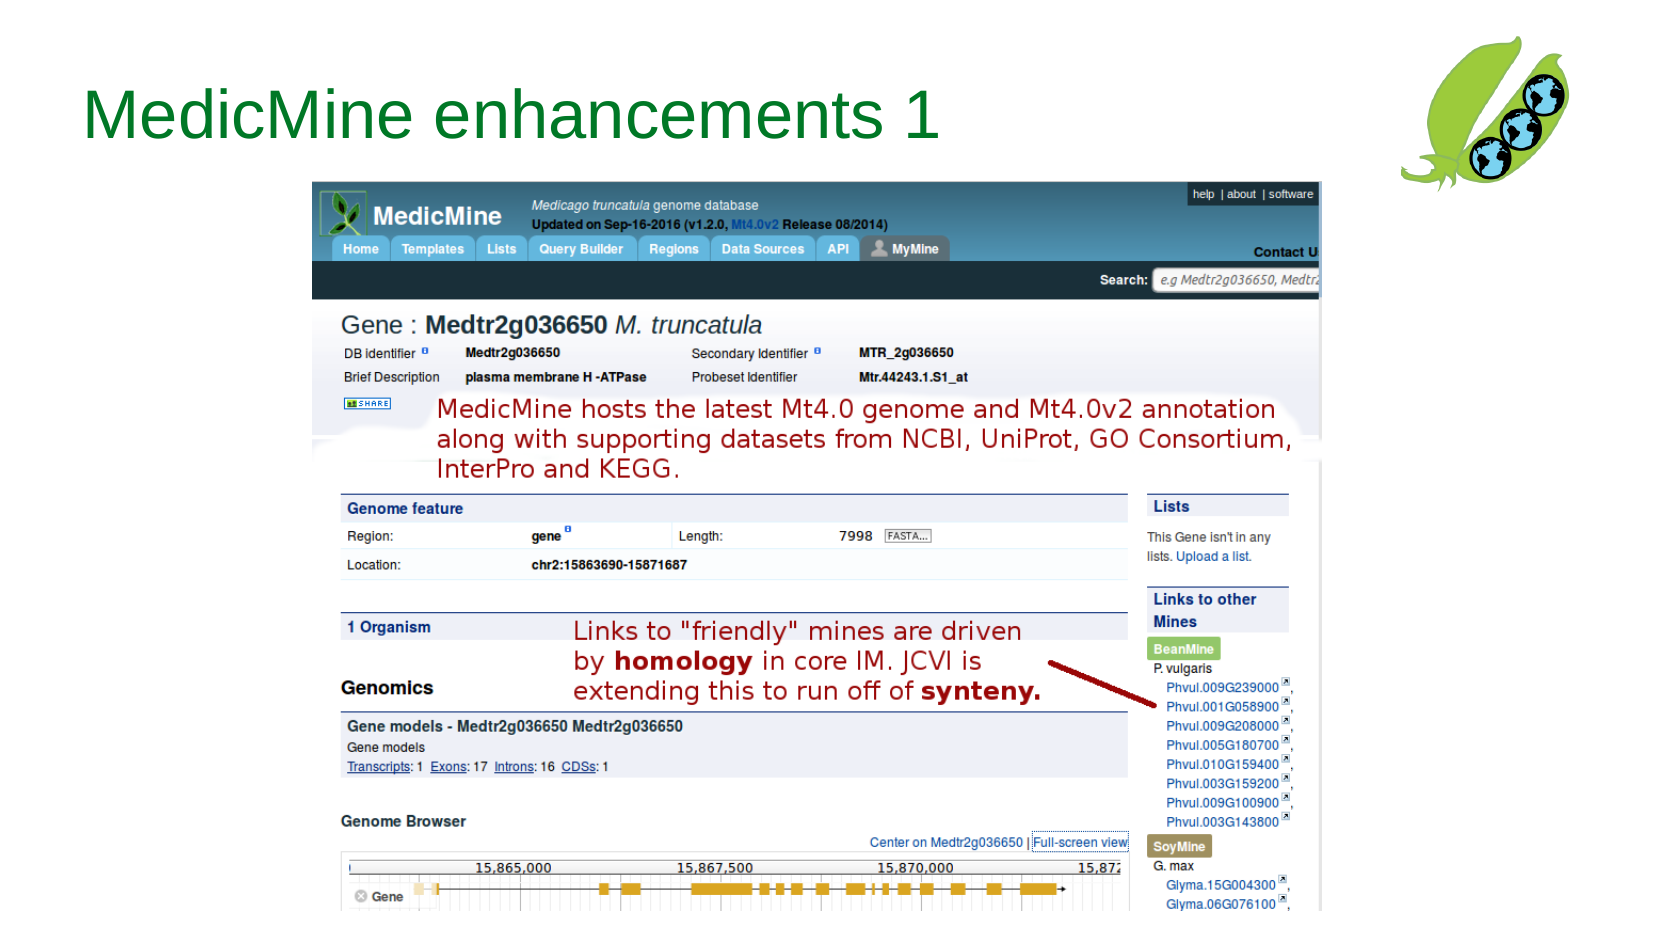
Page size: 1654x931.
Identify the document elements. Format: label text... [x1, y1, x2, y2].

title MedicMine enhancements 1 [82, 37, 1571, 193]
picture [312, 181, 1322, 911]
